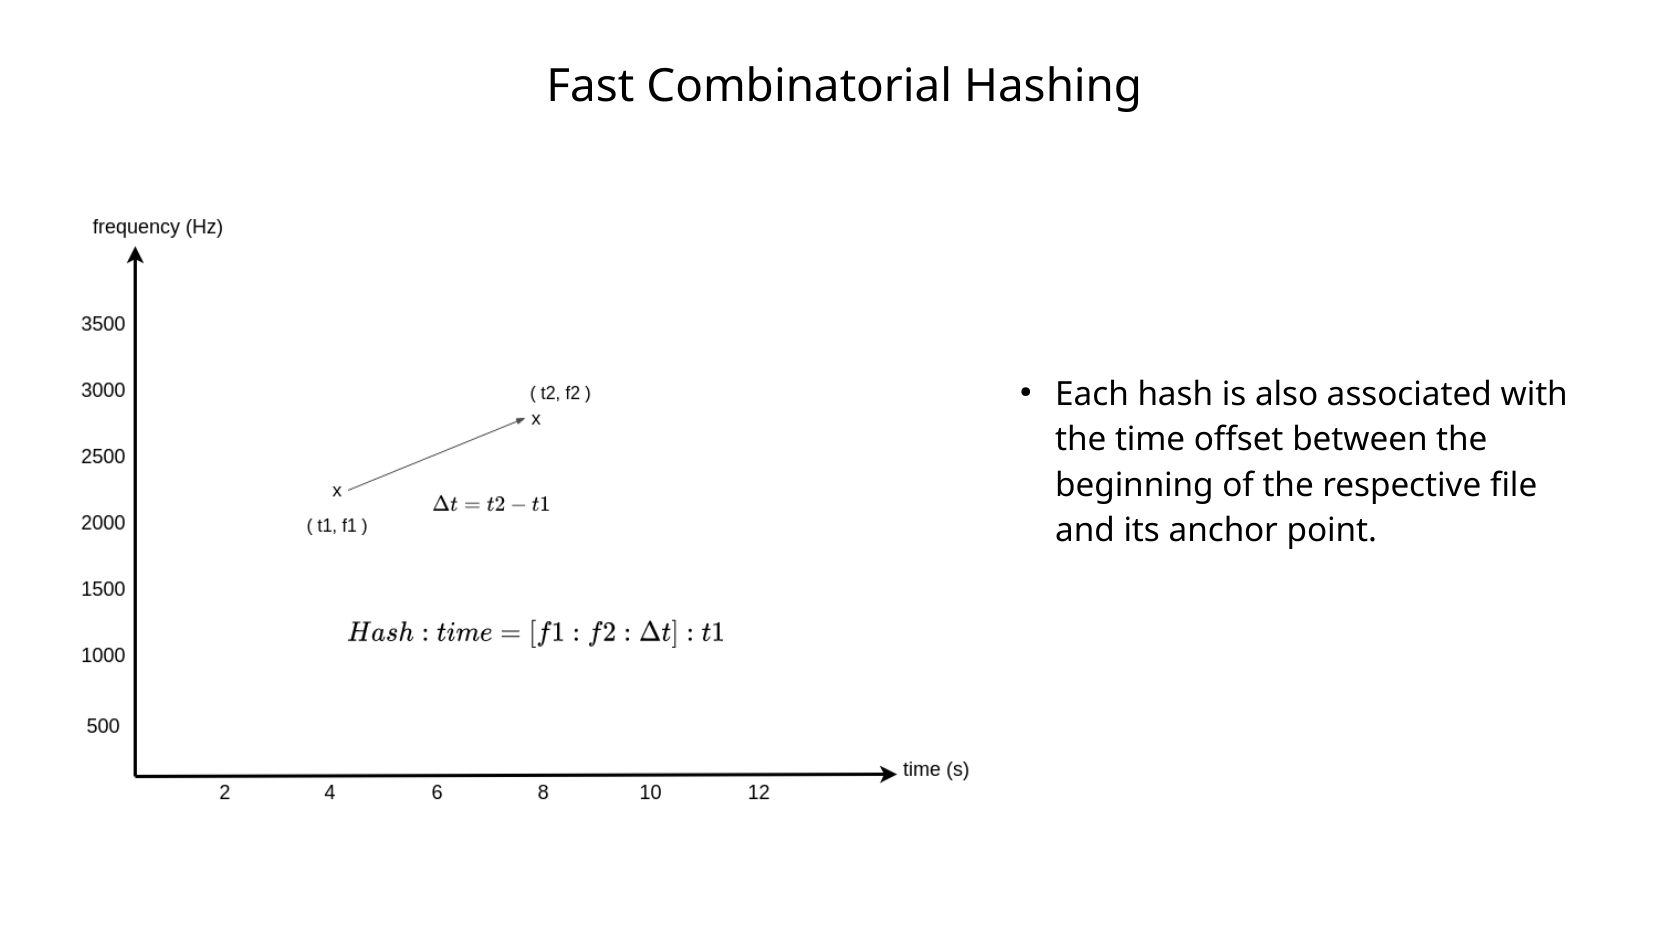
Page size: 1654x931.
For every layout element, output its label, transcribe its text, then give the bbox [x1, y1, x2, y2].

text_box Fast Combinatorial Hashing [242, 45, 1411, 136]
text_box Each hash is also associated with the time offset between the beginning of the respective file and its anchor point. [1005, 362, 1606, 695]
picture [64, 197, 1006, 830]
